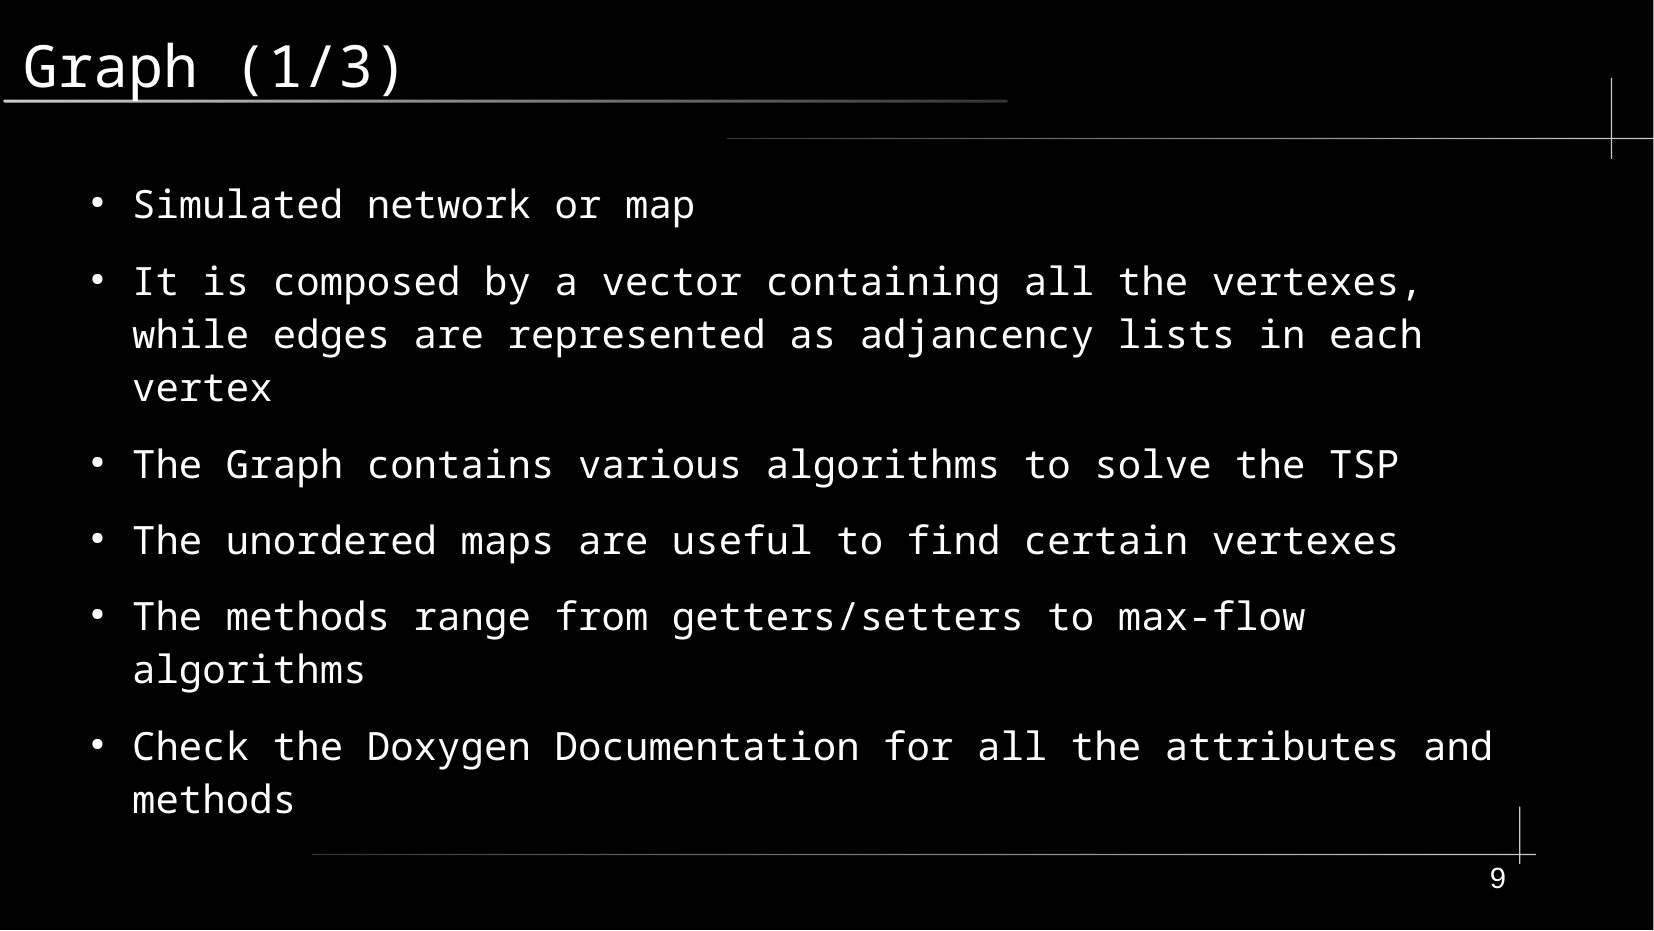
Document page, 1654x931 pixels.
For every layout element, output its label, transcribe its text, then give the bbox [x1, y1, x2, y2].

list Simulated network or map It is composed by a vector containing all the vertexes, while edges are represented as adjancency lists in each vertex The Graph contains various algorithms to solve the TSP The unordered maps are useful to find certain vertexes The methods range from getters/setters to max-flow algorithms Check the Doxygen Documentation for all the attributes and methods [76, 177, 1536, 827]
title Graph (1/3) [23, 11, 1589, 119]
